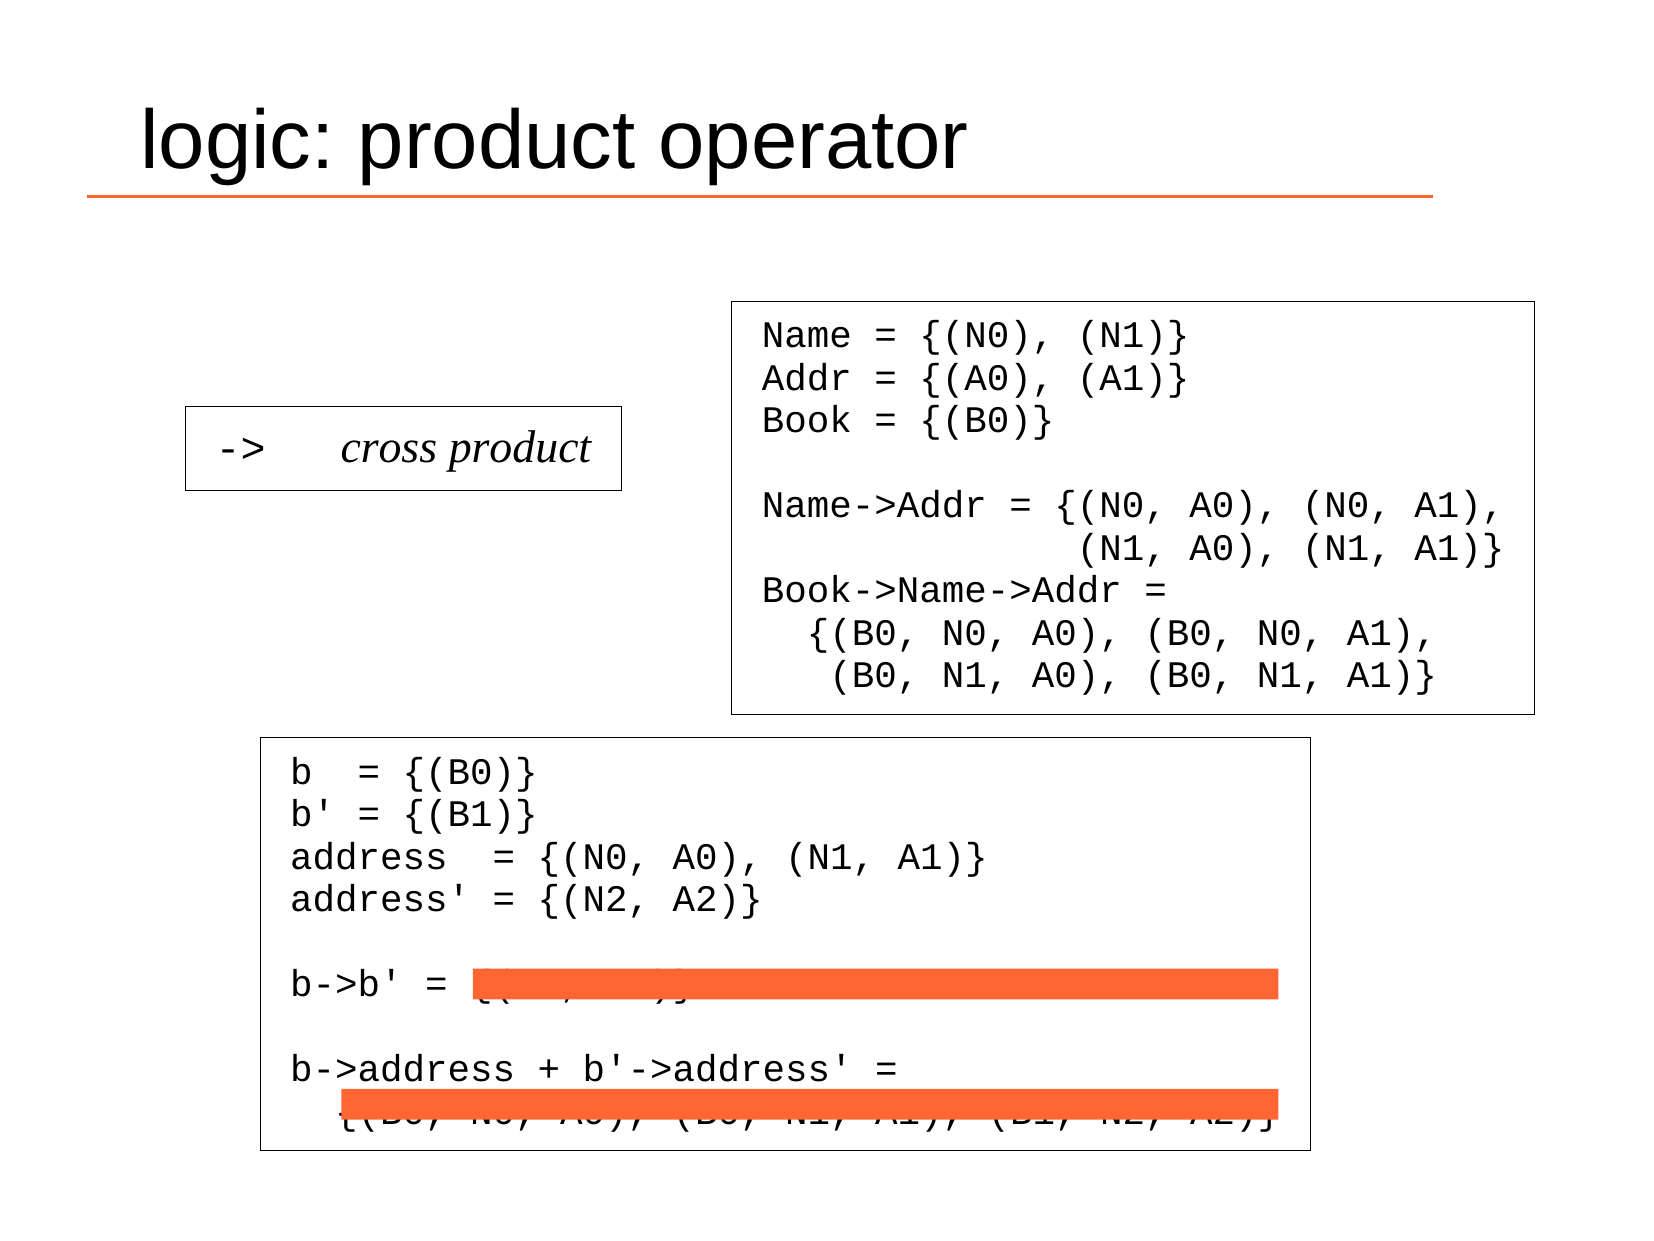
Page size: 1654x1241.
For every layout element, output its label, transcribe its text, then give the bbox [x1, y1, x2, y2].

text_box b = {(B0)} b' = {(B1)} address = {(N0, A0), (N1, A1)} address' = {(N2, A2)} b->b' = {(B0, B1)} b->address + b'->address' = {(B0, N0, A0), (B0, N1, A1), (B1, N2, A2)} [260, 754, 1311, 1134]
text_box Name = {(N0), (N1)} Addr = {(A0), (A1)} Book = {(B0)} Name->Addr = {(N0, A0), (N0, A1), (N1, A0), (N1, A1)} Book->Name->Addr = {(B0, N0, A0), (B0, N0, A1), (B0, N1, A0), (B0, N1, A1)} [731, 318, 1535, 698]
text_box [341, 1088, 1279, 1120]
title logic: product operator [140, 86, 1603, 192]
text_box [472, 968, 1279, 1000]
text_box -> cross product [185, 406, 622, 491]
